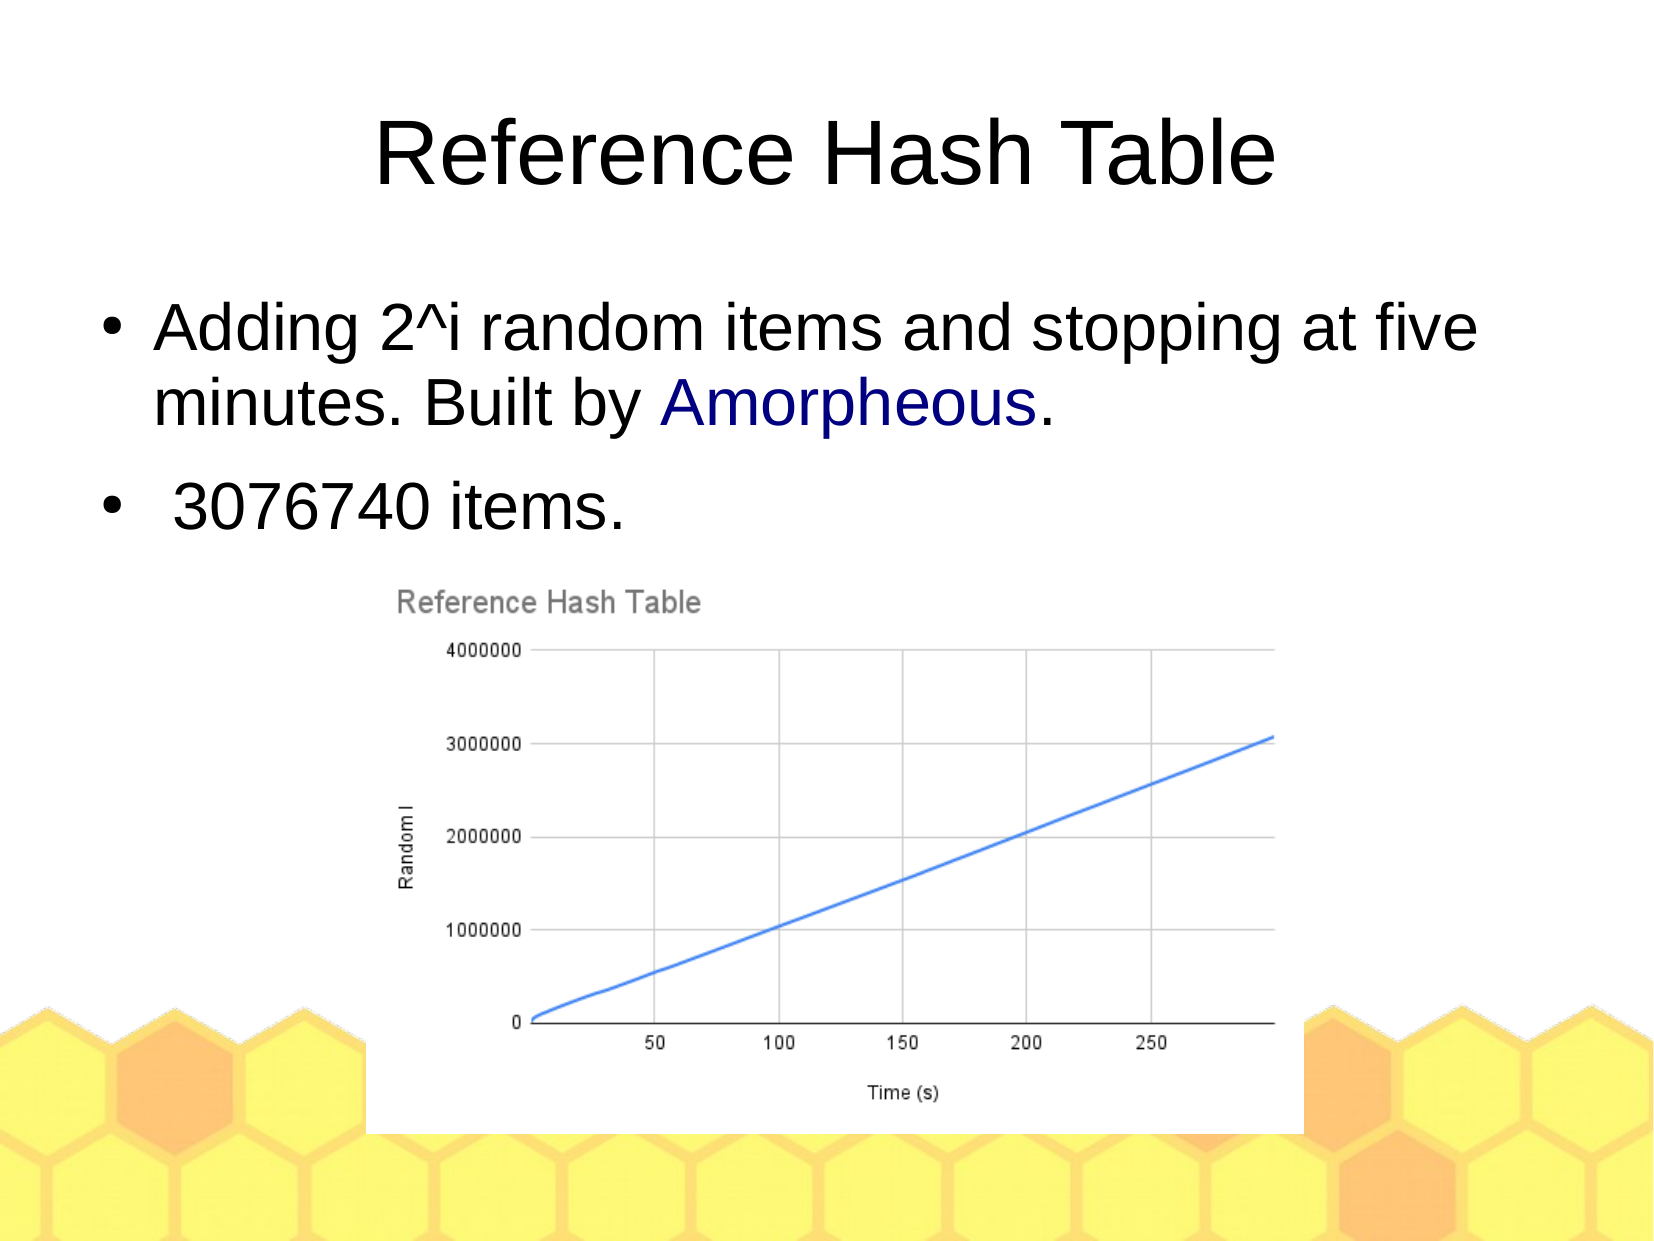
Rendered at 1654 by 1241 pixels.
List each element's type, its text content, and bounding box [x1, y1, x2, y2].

title Reference Hash Table [82, 49, 1571, 257]
list Adding 2^i random items and stopping at five minutes. Built by Amorpheous. 3076740 items. [82, 290, 1571, 1010]
picture [0, 554, 1654, 1241]
